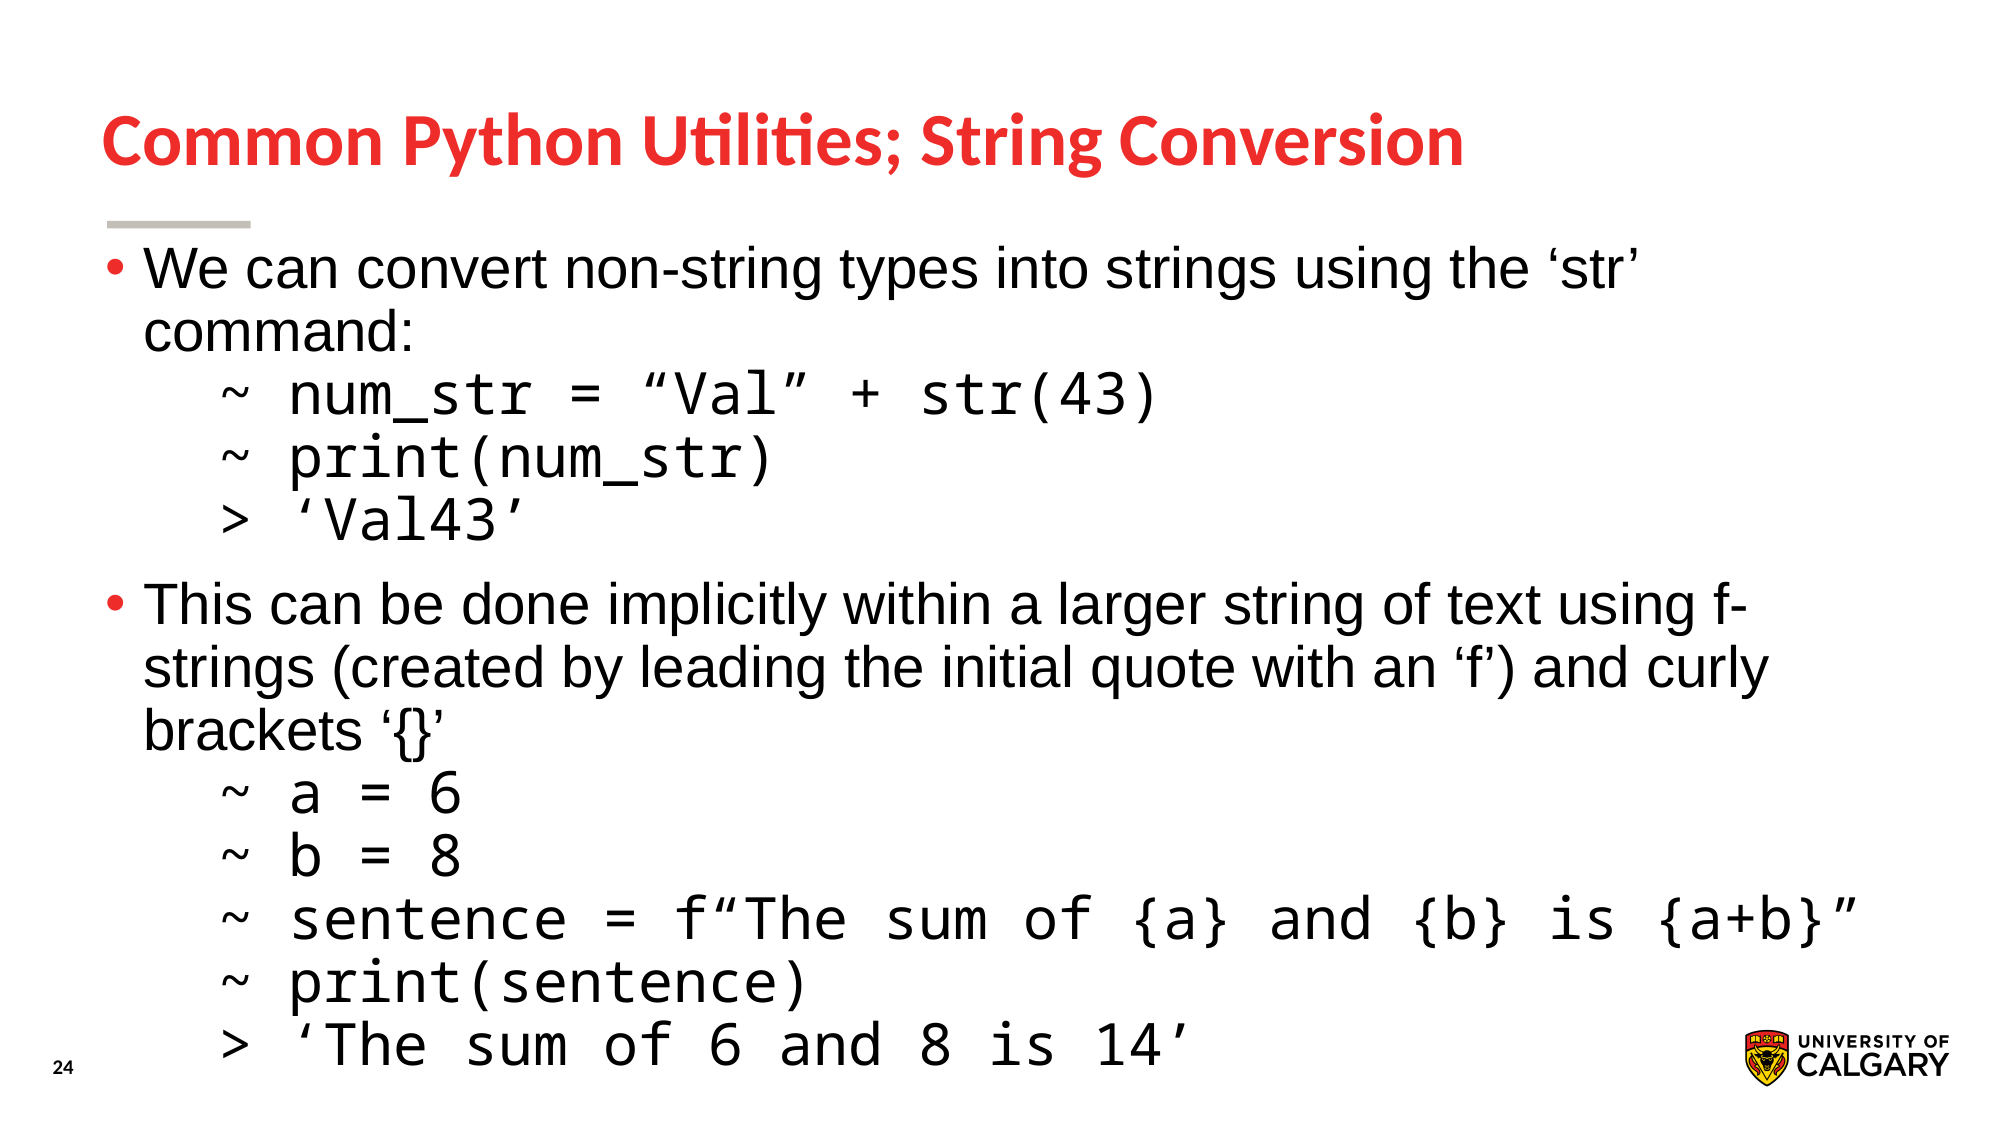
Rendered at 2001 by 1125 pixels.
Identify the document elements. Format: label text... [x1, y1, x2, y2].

title Common Python Utilities; String Conversion [87, 60, 1774, 222]
picture [1722, 1012, 1972, 1099]
list We can convert non-string types into strings using the ‘str’ command: ~ num_str = “Val” + str(43) ~ print(num_str) > ‘Val43’ This can be done implicitly within a larger string of text using f-strings (created by leading the initial quote with an ‘f’) and curly brackets ‘{}’ ~ a = 6 ~ b = 8 ~ sentence = f“The sum of {a} and {b} is {a+b}” ~ print(sentence) > ‘The sum of 6 and 8 is 14’ [91, 231, 1892, 1085]
